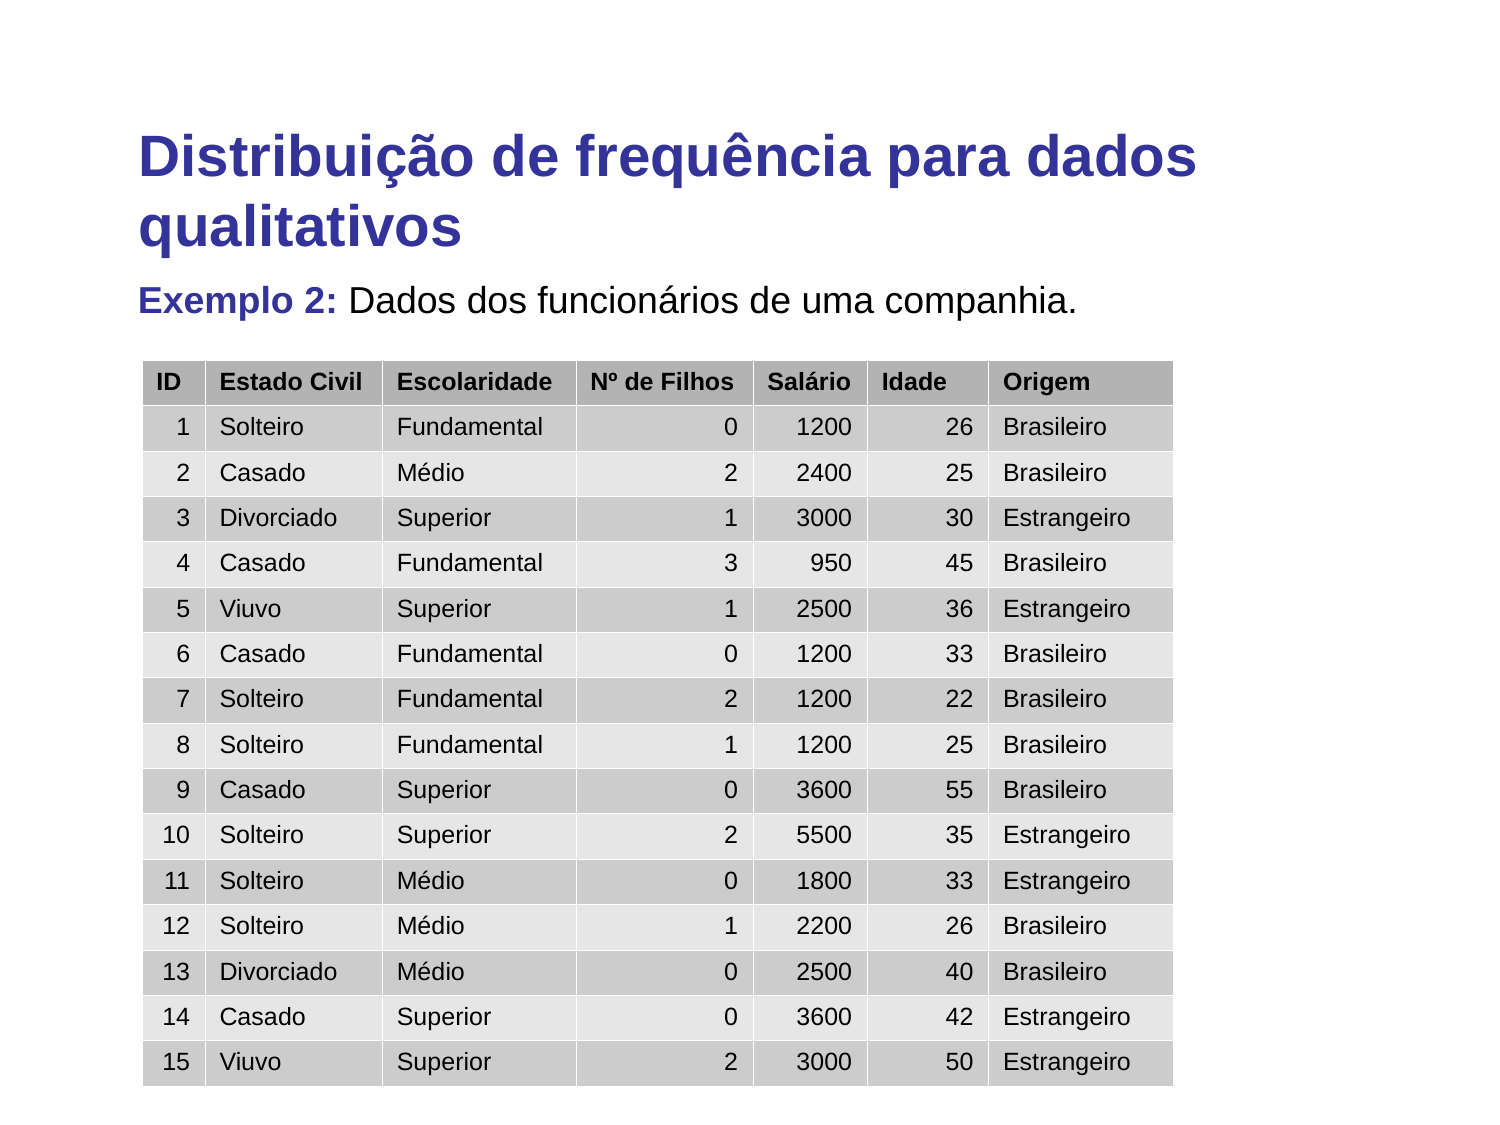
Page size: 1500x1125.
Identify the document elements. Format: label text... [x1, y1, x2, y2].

table_cell Estrangeiro [989, 996, 1173, 1040]
table_cell 33 [868, 633, 988, 677]
table_cell Fundamental [383, 406, 576, 451]
table_cell Estrangeiro [989, 497, 1173, 541]
table_cell 25 [868, 452, 988, 496]
table_header Origem [989, 361, 1173, 405]
table_cell 12 [143, 905, 205, 950]
table_cell 1 [577, 588, 753, 632]
table_cell 1800 [754, 860, 867, 904]
table_cell Brasileiro [989, 452, 1173, 496]
table_cell Brasileiro [989, 951, 1173, 995]
table_cell Estrangeiro [989, 814, 1173, 859]
table_cell Divorciado [206, 951, 382, 995]
table_cell 9 [143, 769, 205, 813]
table_cell Solteiro [206, 860, 382, 904]
table_cell 8 [143, 724, 205, 768]
table_cell 1200 [754, 406, 867, 451]
table_cell 3 [577, 542, 753, 587]
table_cell 0 [577, 996, 753, 1040]
table_cell Superior [383, 814, 576, 859]
table_cell 3 [143, 497, 205, 541]
table_cell Fundamental [383, 542, 576, 587]
table_cell 6 [143, 633, 205, 677]
table_cell 2 [577, 814, 753, 859]
table_cell 26 [868, 406, 988, 451]
table_cell 13 [143, 951, 205, 995]
table_cell 1 [577, 724, 753, 768]
table_cell 0 [577, 951, 753, 995]
table_header Salário [754, 361, 867, 405]
table_cell Casado [206, 996, 382, 1040]
text_box Exemplo 2: Dados dos funcionários de uma companhia. [123, 268, 1366, 335]
table_cell 3600 [754, 769, 867, 813]
table_cell 1 [143, 406, 205, 451]
table_cell Fundamental [383, 678, 576, 723]
table_cell 0 [577, 769, 753, 813]
table_cell Superior [383, 769, 576, 813]
table_cell 1200 [754, 633, 867, 677]
table_cell Solteiro [206, 406, 382, 451]
table_cell 22 [868, 678, 988, 723]
table_cell 1200 [754, 678, 867, 723]
table_header Escolaridade [383, 361, 576, 405]
table_cell Médio [383, 452, 576, 496]
table_cell Casado [206, 542, 382, 587]
table_cell Superior [383, 996, 576, 1040]
table_cell 50 [868, 1041, 988, 1086]
table_cell 1 [577, 497, 753, 541]
table_cell 55 [868, 769, 988, 813]
table_cell Estrangeiro [989, 1041, 1173, 1086]
table_cell 35 [868, 814, 988, 859]
table_cell 2400 [754, 452, 867, 496]
table_cell 42 [868, 996, 988, 1040]
table_cell Brasileiro [989, 724, 1173, 768]
table_cell 2200 [754, 905, 867, 950]
table_cell Casado [206, 769, 382, 813]
table_cell Superior [383, 1041, 576, 1086]
table_cell Fundamental [383, 633, 576, 677]
table_cell 36 [868, 588, 988, 632]
table_header Idade [868, 361, 988, 405]
table_cell 2 [577, 1041, 753, 1086]
table_cell 33 [868, 860, 988, 904]
table_cell Casado [206, 633, 382, 677]
table_cell 30 [868, 497, 988, 541]
table_cell Viuvo [206, 588, 382, 632]
table_cell 2 [577, 678, 753, 723]
table_header ID [143, 361, 205, 405]
table_cell Brasileiro [989, 406, 1173, 451]
table_cell 40 [868, 951, 988, 995]
table_cell Viuvo [206, 1041, 382, 1086]
table_cell 2 [143, 452, 205, 496]
table_cell 2500 [754, 588, 867, 632]
table_header Nº de Filhos [577, 361, 753, 405]
table_cell 4 [143, 542, 205, 587]
table_cell Médio [383, 860, 576, 904]
table_cell 5 [143, 588, 205, 632]
table_cell 25 [868, 724, 988, 768]
text_box Distribuição de frequência para dados qualitativos [123, 110, 1400, 206]
table_cell Médio [383, 951, 576, 995]
table_cell 0 [577, 633, 753, 677]
table_cell 2500 [754, 951, 867, 995]
table_cell Casado [206, 452, 382, 496]
table_header Estado Civil [206, 361, 382, 405]
table_cell Brasileiro [989, 905, 1173, 950]
table_cell 26 [868, 905, 988, 950]
table_cell 14 [143, 996, 205, 1040]
table_cell Superior [383, 588, 576, 632]
table_cell Superior [383, 497, 576, 541]
table_cell 3600 [754, 996, 867, 1040]
table_cell Solteiro [206, 724, 382, 768]
table_cell Fundamental [383, 724, 576, 768]
table_cell 3000 [754, 1041, 867, 1086]
table_cell Brasileiro [989, 542, 1173, 587]
table_cell 2 [577, 452, 753, 496]
table_cell 950 [754, 542, 867, 587]
table_cell 10 [143, 814, 205, 859]
table_cell 5500 [754, 814, 867, 859]
table_cell Médio [383, 905, 576, 950]
table_cell Brasileiro [989, 678, 1173, 723]
table_cell 45 [868, 542, 988, 587]
table_cell Brasileiro [989, 769, 1173, 813]
table_cell 1 [577, 905, 753, 950]
table_cell 3000 [754, 497, 867, 541]
table_cell Divorciado [206, 497, 382, 541]
table_cell Solteiro [206, 678, 382, 723]
table_cell Solteiro [206, 814, 382, 859]
table_cell Estrangeiro [989, 588, 1173, 632]
table_cell Estrangeiro [989, 860, 1173, 904]
table_cell Solteiro [206, 905, 382, 950]
table_cell 0 [577, 406, 753, 451]
table_cell 0 [577, 860, 753, 904]
table_cell 15 [143, 1041, 205, 1086]
table_cell 7 [143, 678, 205, 723]
table_cell 11 [143, 860, 205, 904]
table_cell 1200 [754, 724, 867, 768]
table_cell Brasileiro [989, 633, 1173, 677]
